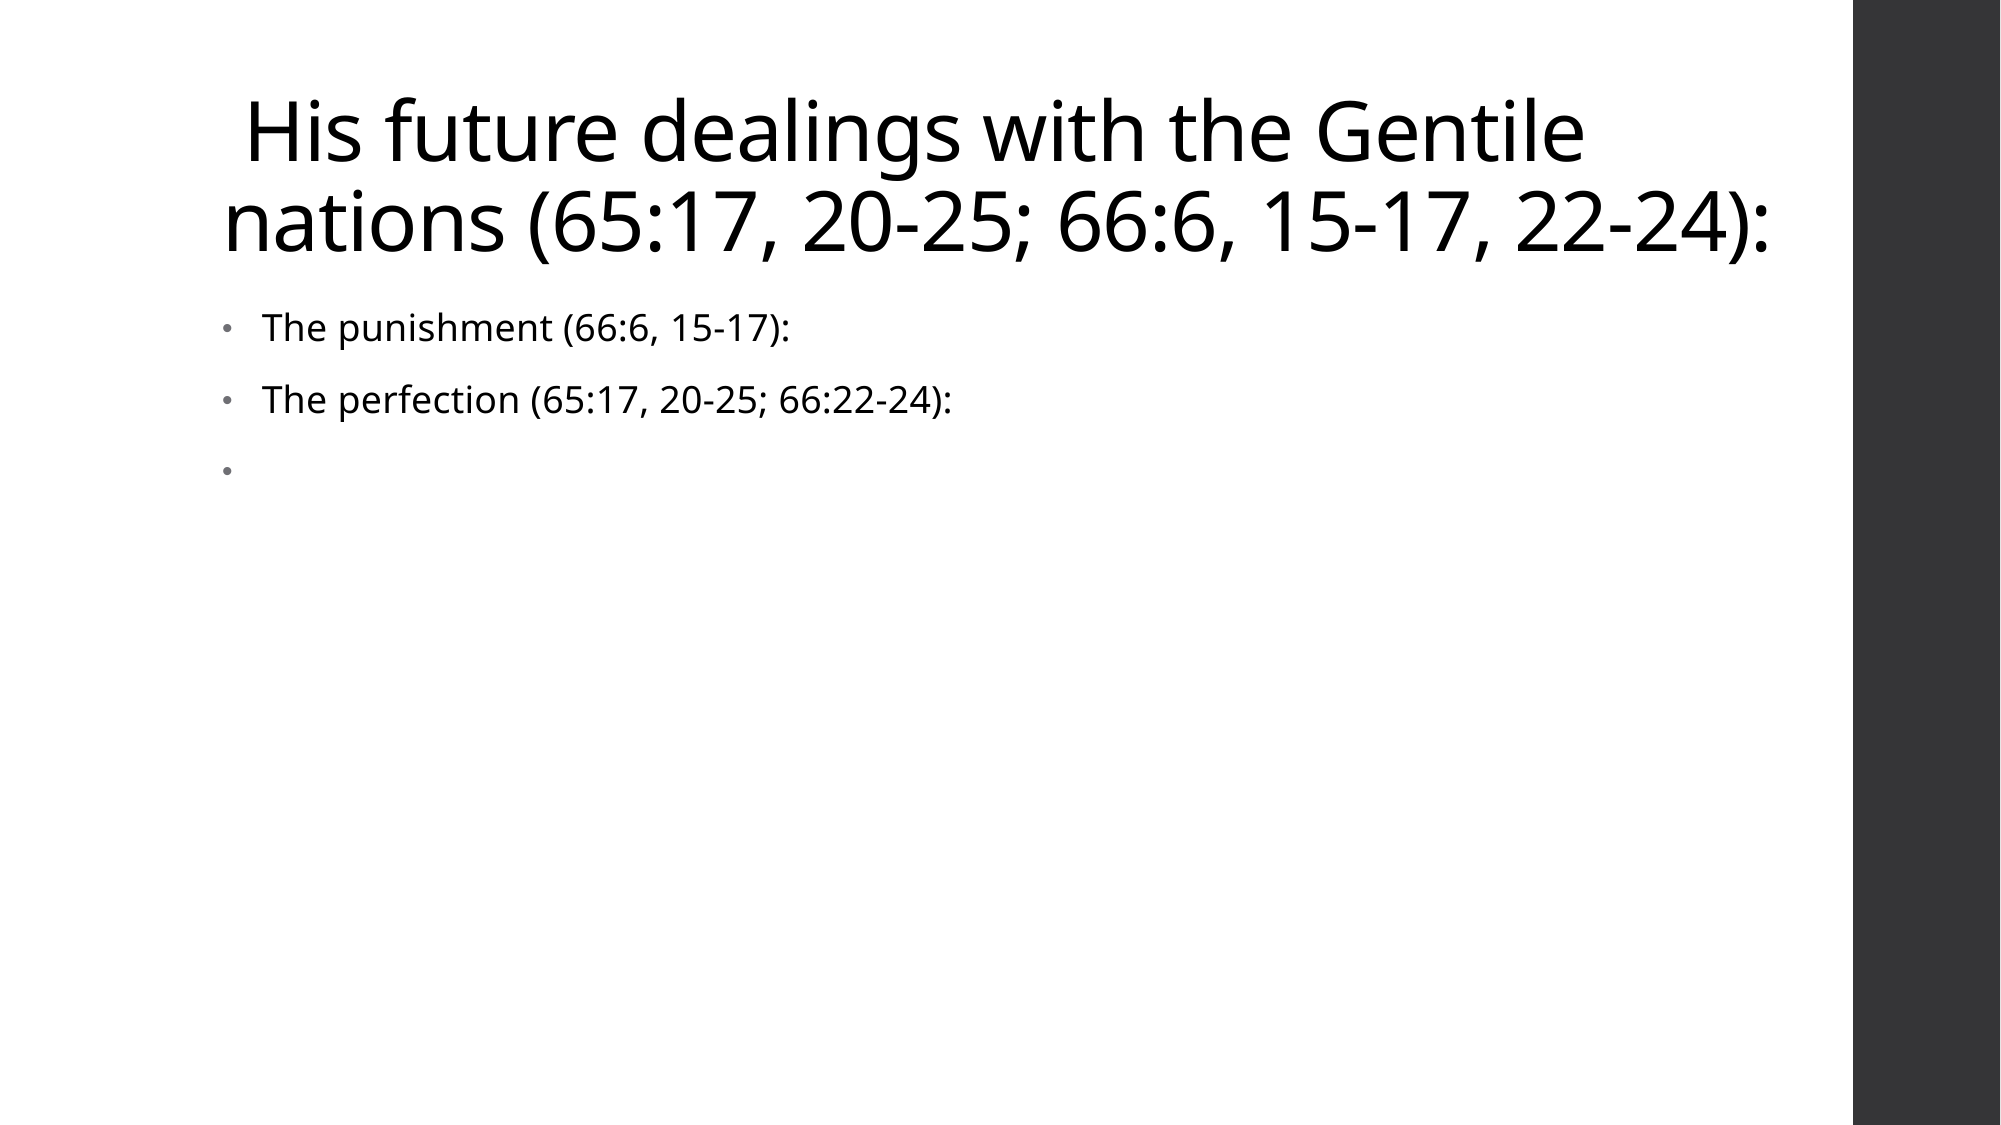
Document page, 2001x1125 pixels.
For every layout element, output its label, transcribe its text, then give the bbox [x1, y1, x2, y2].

list The punishment (66:6, 15-17): The perfection (65:17, 20-25; 66:22-24): [206, 299, 1617, 1014]
title His future dealings with the Gentile nations (65:17, 20-25; 66:6, 15-17, 22-24): [206, 60, 1797, 278]
